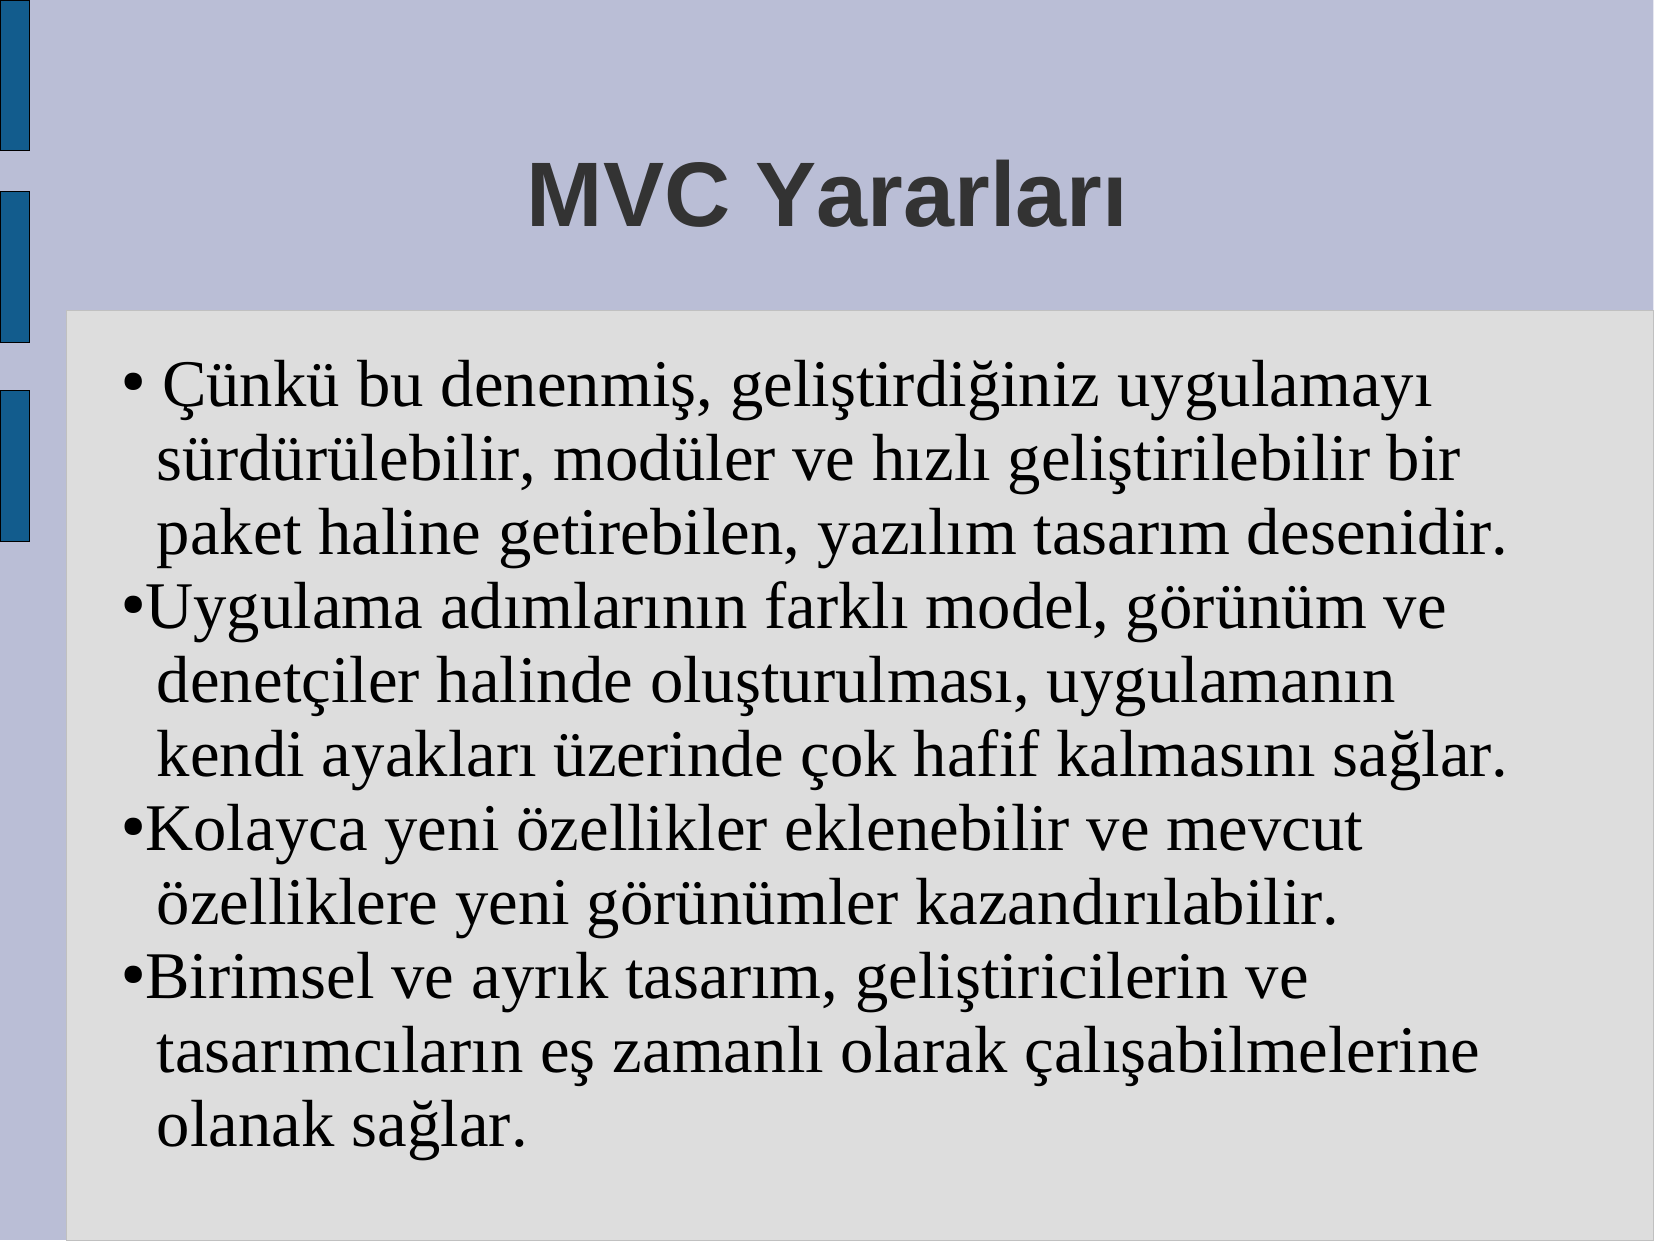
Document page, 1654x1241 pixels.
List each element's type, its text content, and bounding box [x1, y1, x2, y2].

title MVC Yararları [121, 98, 1534, 291]
subtitle Çünkü bu denenmiş, geliştirdiğiniz uygulamayı sürdürülebilir, modüler ve hızlı geliştirilebilir bir paket haline getirebilen, yazılım tasarım desenidir. Uygulama adımlarının farklı model, görünüm ve denetçiler halinde oluşturulması, uygulamanın kendi ayakları üzerinde çok hafif kalmasını sağlar. Kolayca yeni özellikler eklenebilir ve mevcut özelliklere yeni görünümler kazandırılabilir. Birimsel ve ayrık tasarım, geliştiricilerin ve tasarımcıların eş zamanlı olarak çalışabilmelerine olanak sağlar. [121, 346, 1534, 1162]
